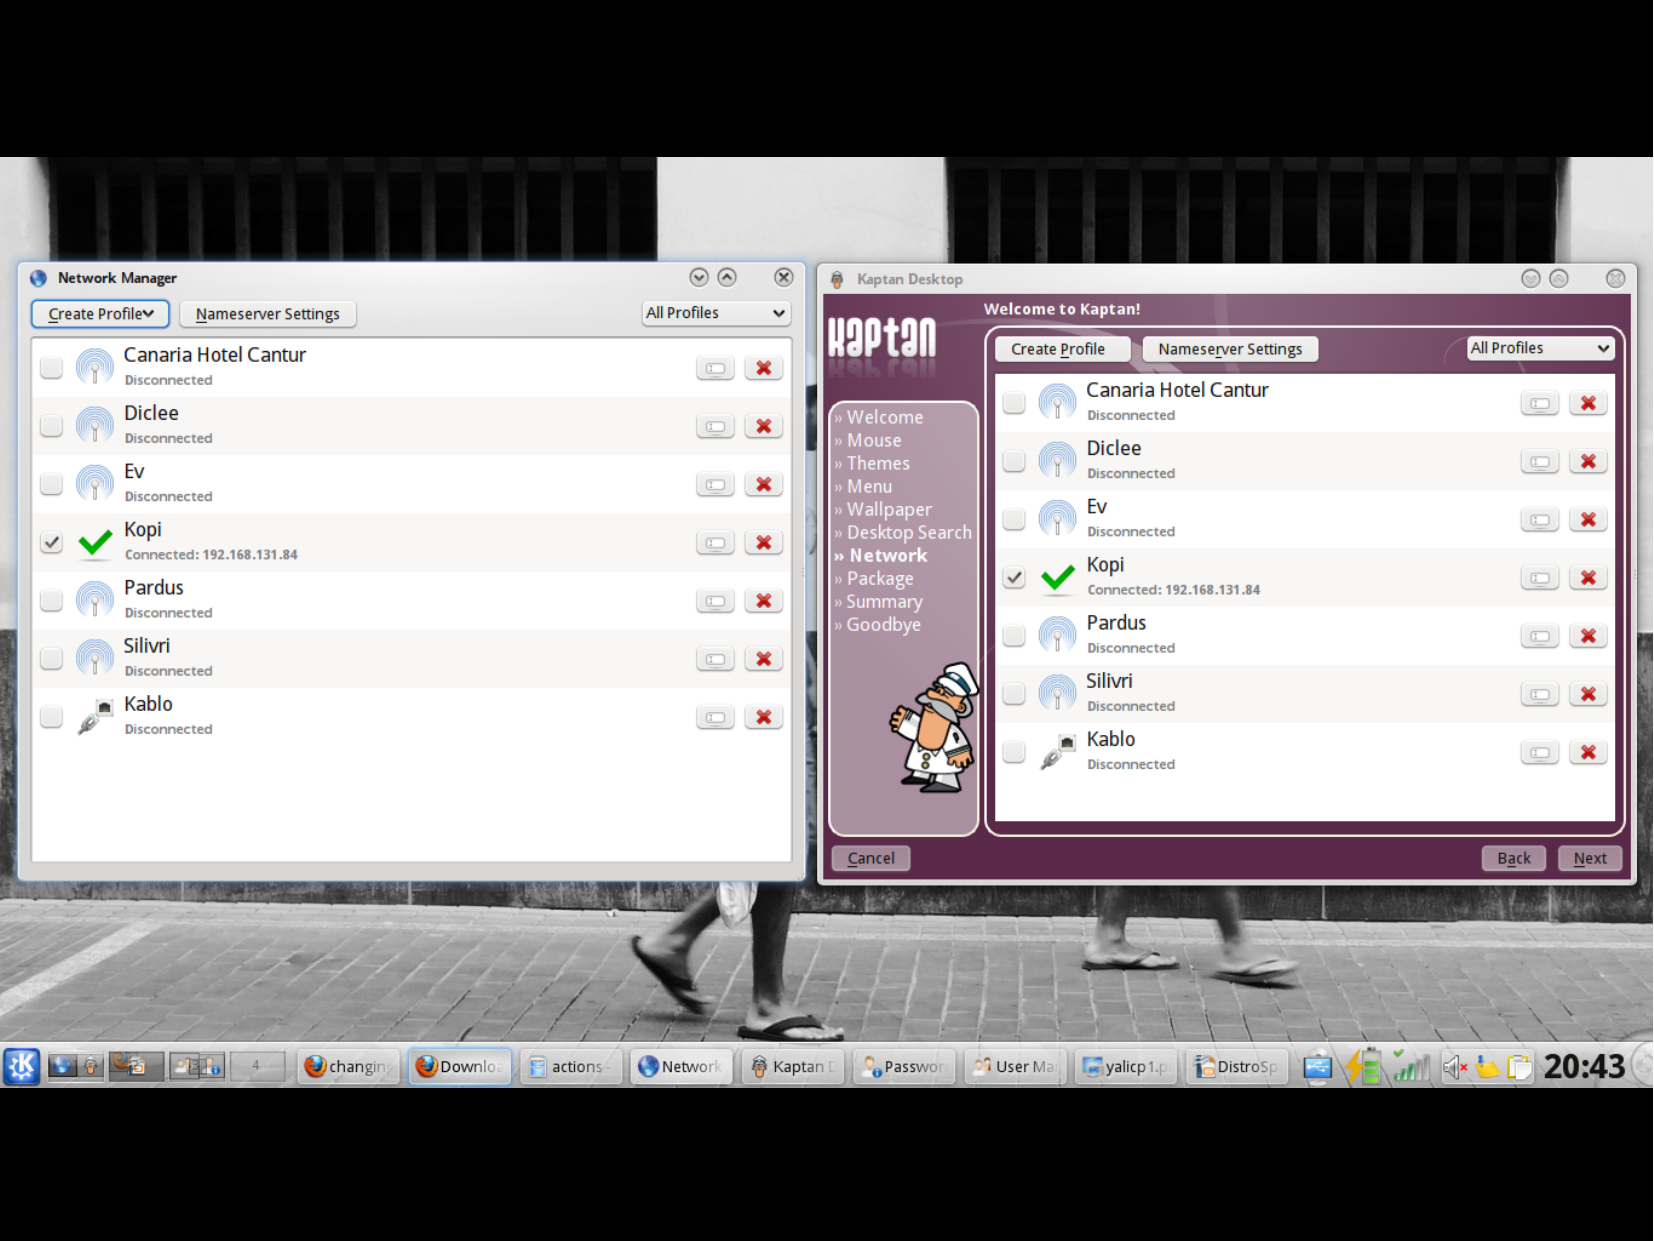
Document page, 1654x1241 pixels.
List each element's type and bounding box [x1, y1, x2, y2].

picture [0, 157, 1653, 1088]
